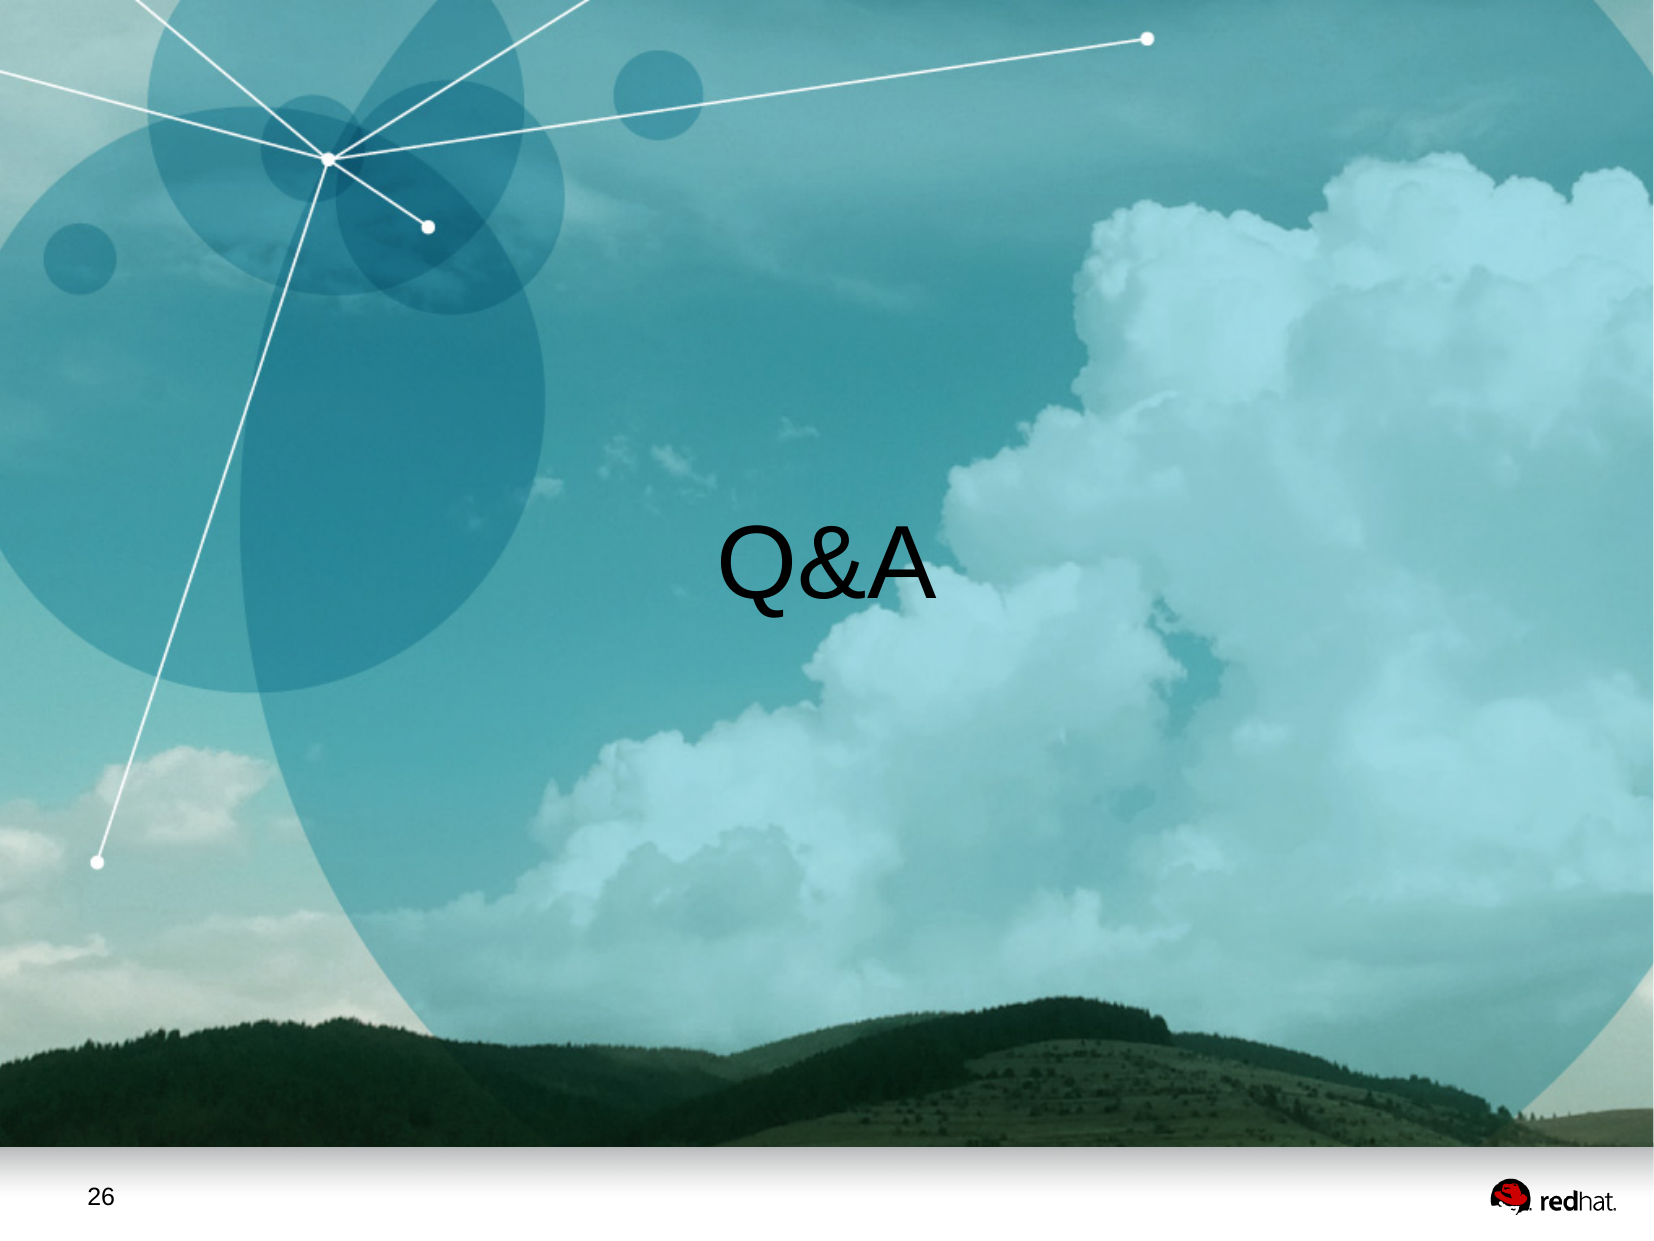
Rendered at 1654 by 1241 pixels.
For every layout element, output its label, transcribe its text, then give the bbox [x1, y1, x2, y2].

picture [0, 0, 1654, 1241]
title Q&A [82, 262, 1571, 862]
